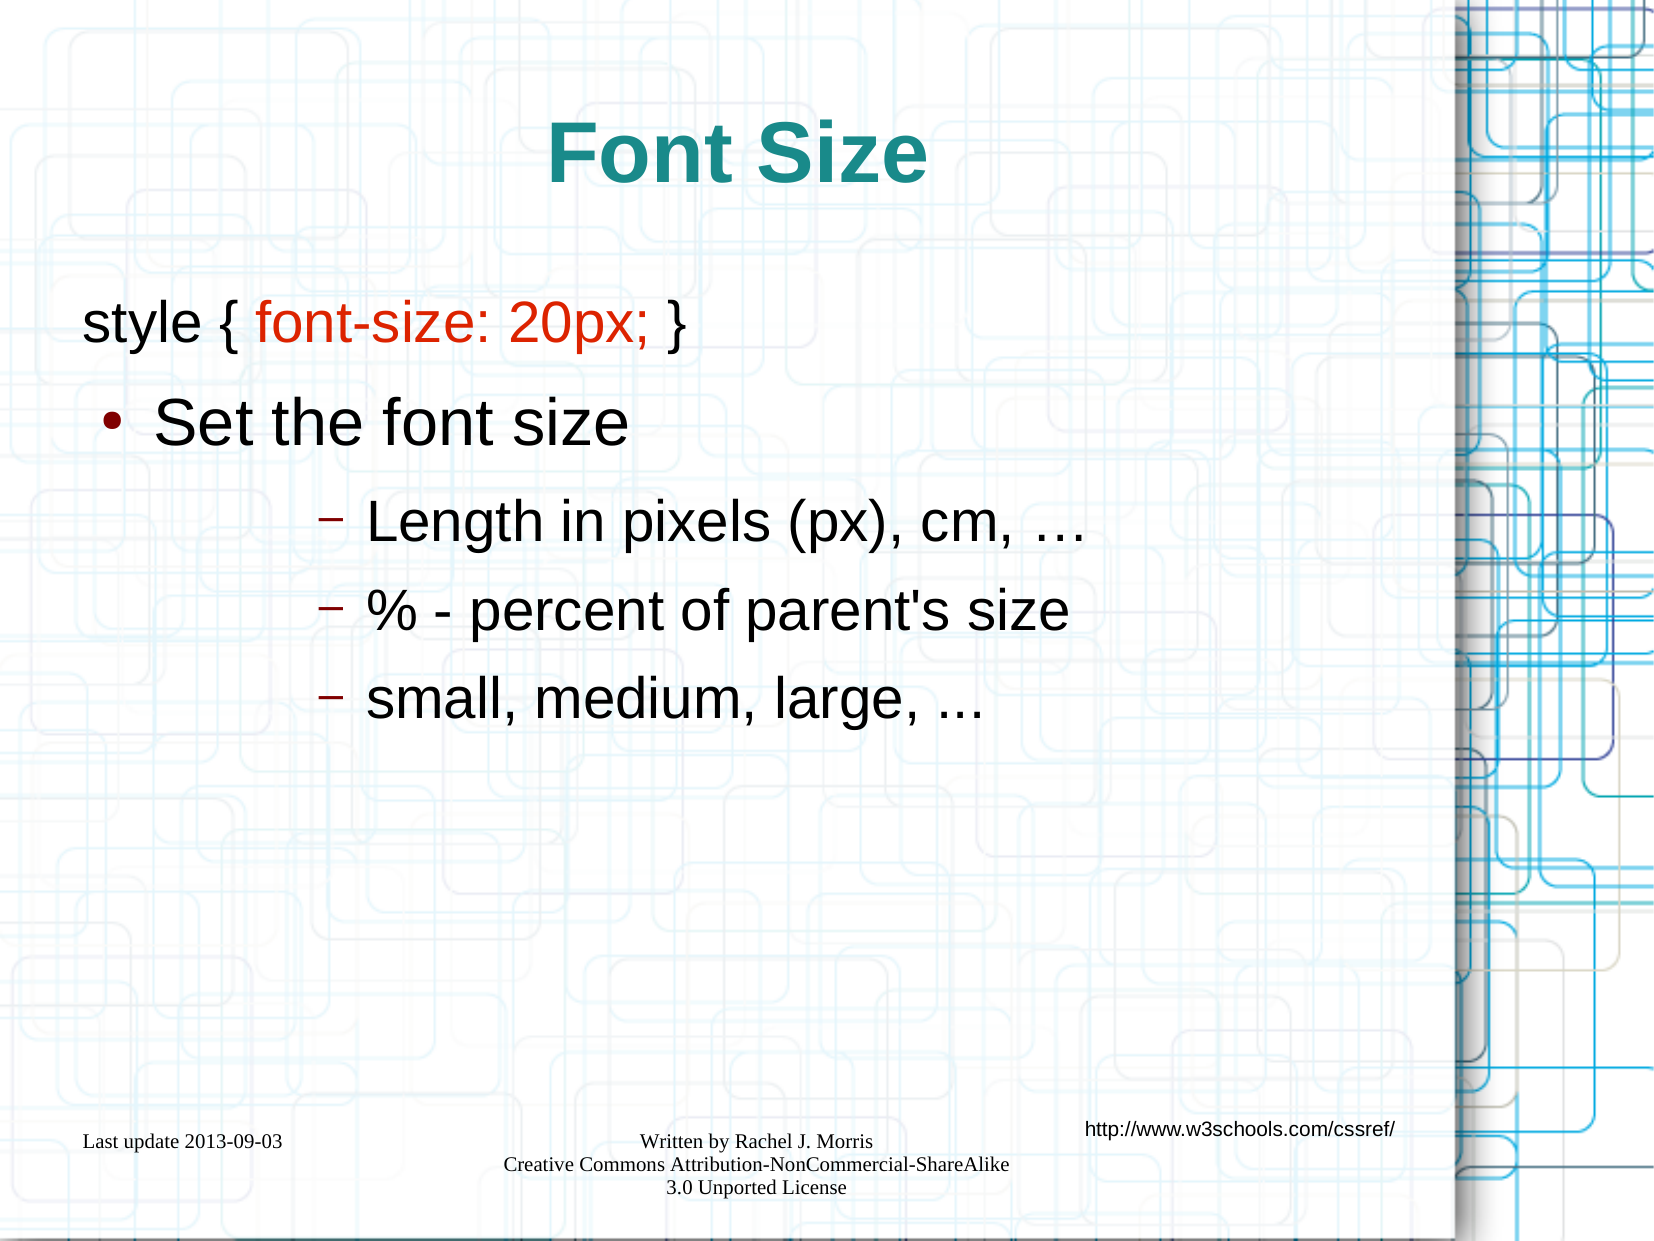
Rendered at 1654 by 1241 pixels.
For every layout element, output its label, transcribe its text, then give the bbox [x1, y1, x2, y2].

title Font Size [59, 49, 1418, 257]
picture [0, 0, 1654, 1241]
list style { font-size: 20px; } Set the font size Length in pixels (px), cm, … % - percent of parent's size small, medium, large, ... [82, 290, 1418, 1010]
text_box http://www.w3schools.com/cssref/ [1050, 1110, 1411, 1149]
